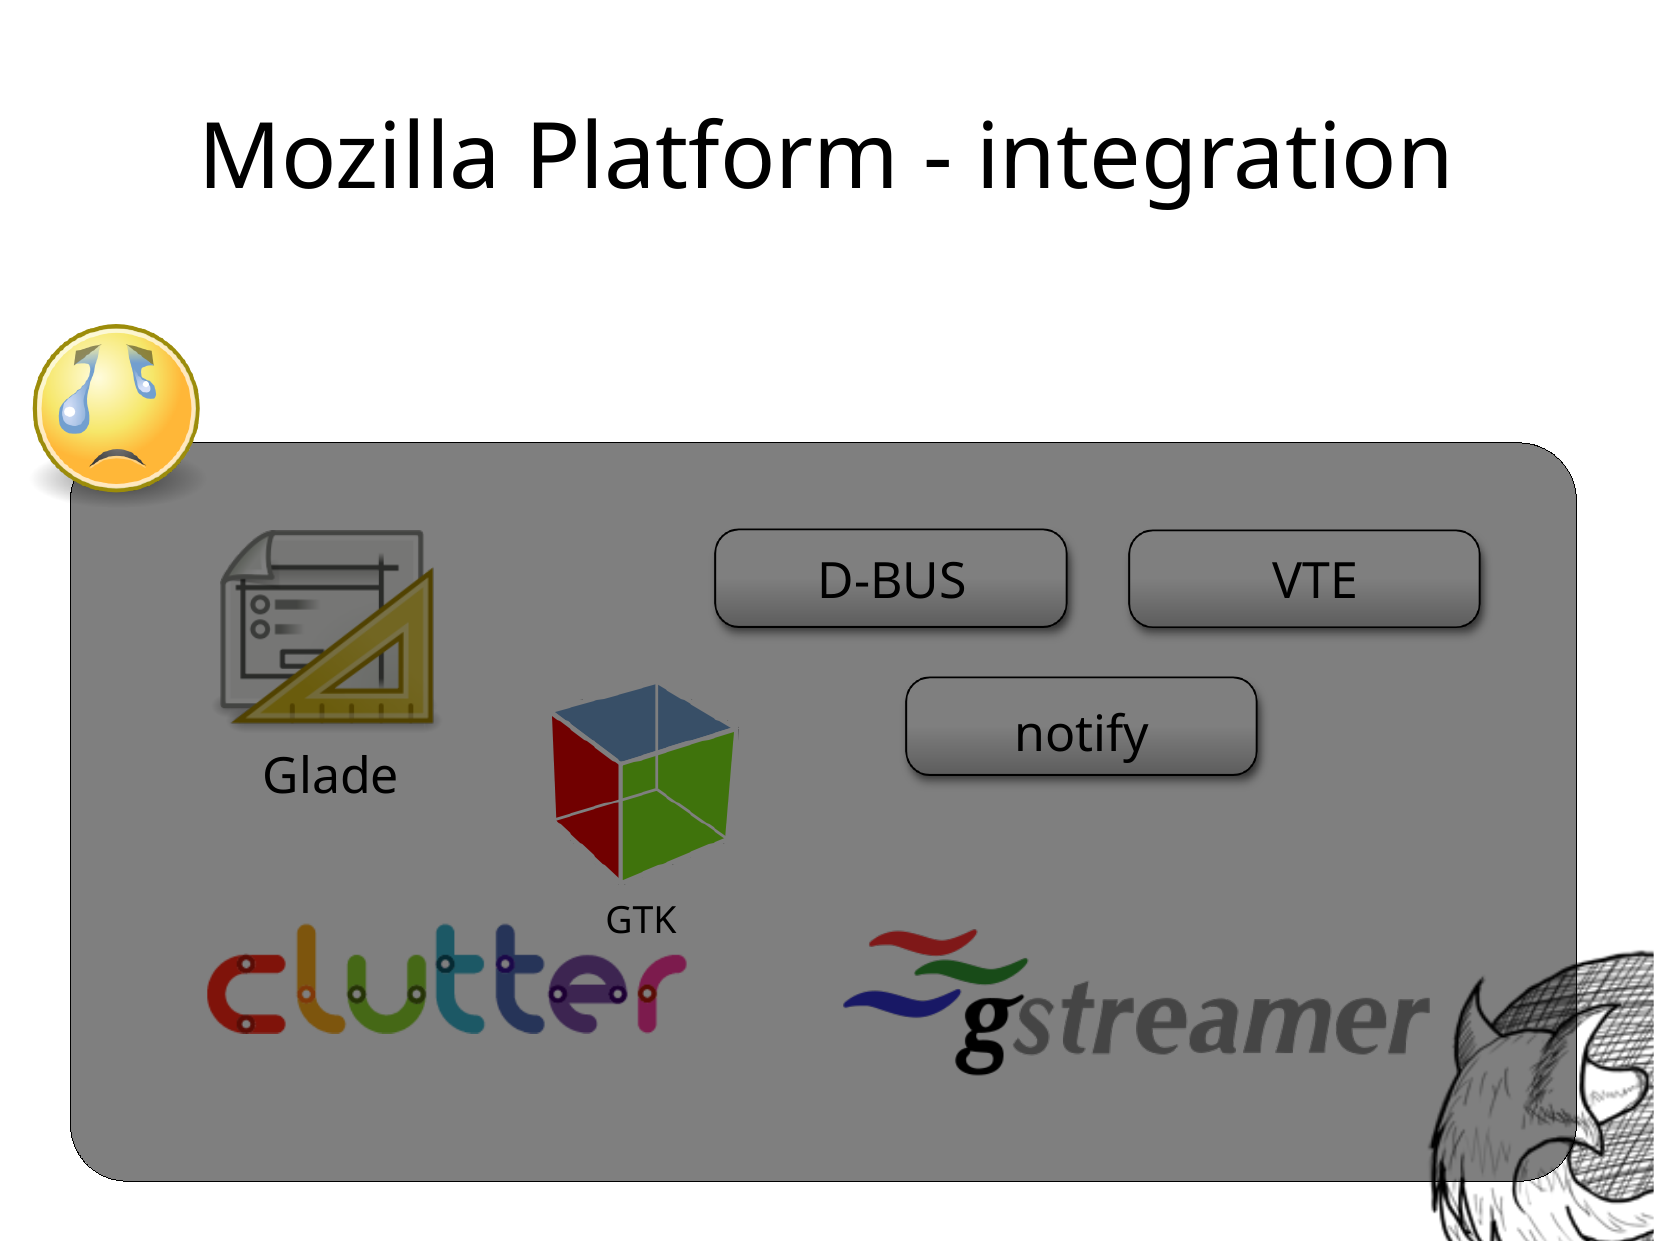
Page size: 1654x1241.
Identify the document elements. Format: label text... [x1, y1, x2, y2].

title Mozilla Platform - integration [82, 56, 1571, 250]
picture [1386, 915, 1654, 1241]
picture [29, 324, 207, 508]
text_box [70, 442, 1577, 1182]
